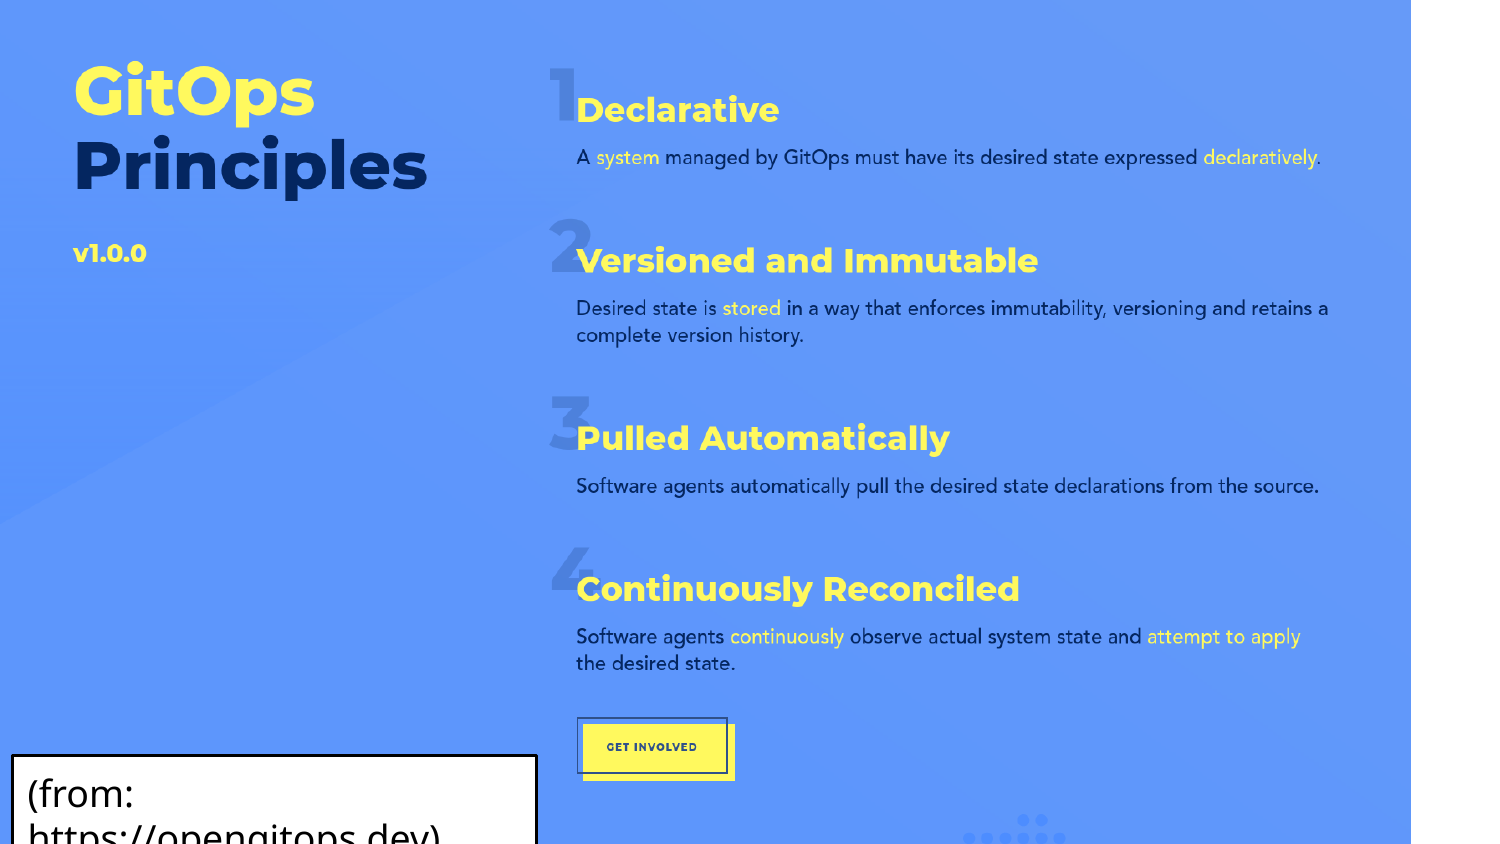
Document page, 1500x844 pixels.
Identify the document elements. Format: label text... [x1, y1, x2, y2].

text_box (from: https://opengitops.dev) [12, 755, 537, 844]
picture [0, 0, 1411, 844]
